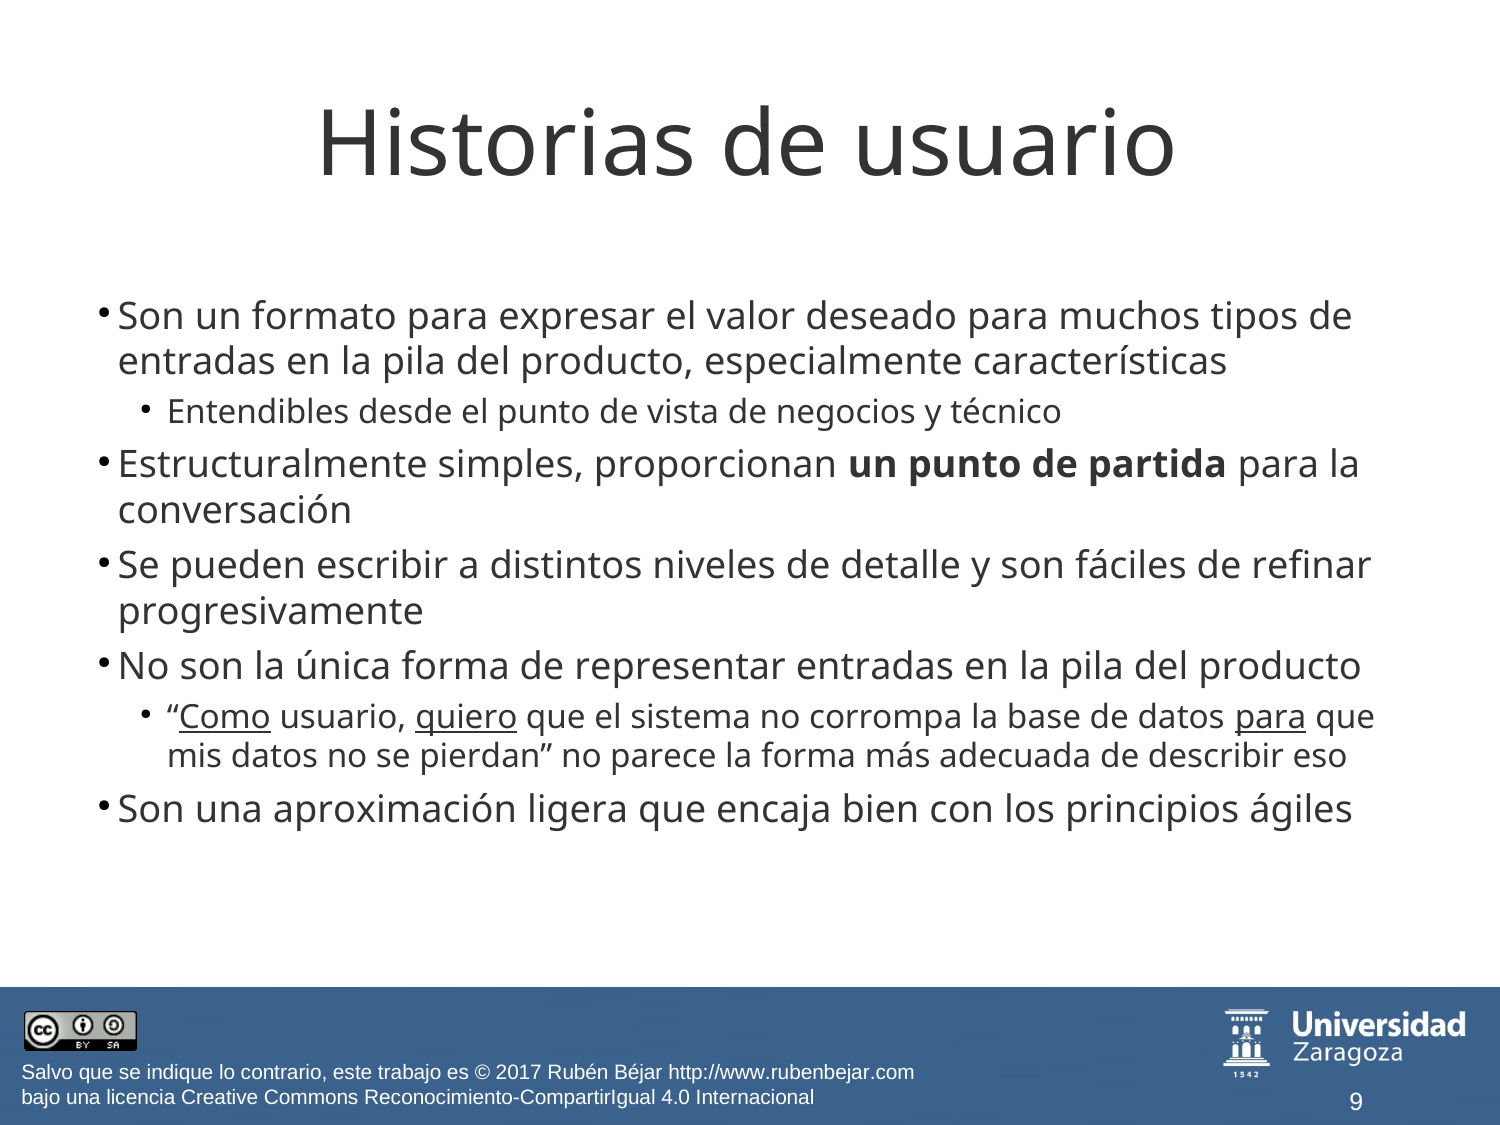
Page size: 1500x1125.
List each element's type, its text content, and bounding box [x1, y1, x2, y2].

picture [0, 987, 1500, 1125]
title Historias de usuario [74, 21, 1420, 257]
list Son un formato para expresar el valor deseado para muchos tipos de entradas en la pila del producto, especialmente características Entendibles desde el punto de vista de negocios y técnico Estructuralmente simples, proporcionan un punto de partida para la conversación Se pueden escribir a distintos niveles de detalle y son fáciles de refinar progresivamente No son la única forma de representar entradas en la pila del producto “Como usuario, quiero que el sistema no corrompa la base de datos para que mis datos no se pierdan” no parece la forma más adecuada de describir eso Son una aproximación ligera que encaja bien con los principios ágiles [82, 283, 1418, 957]
